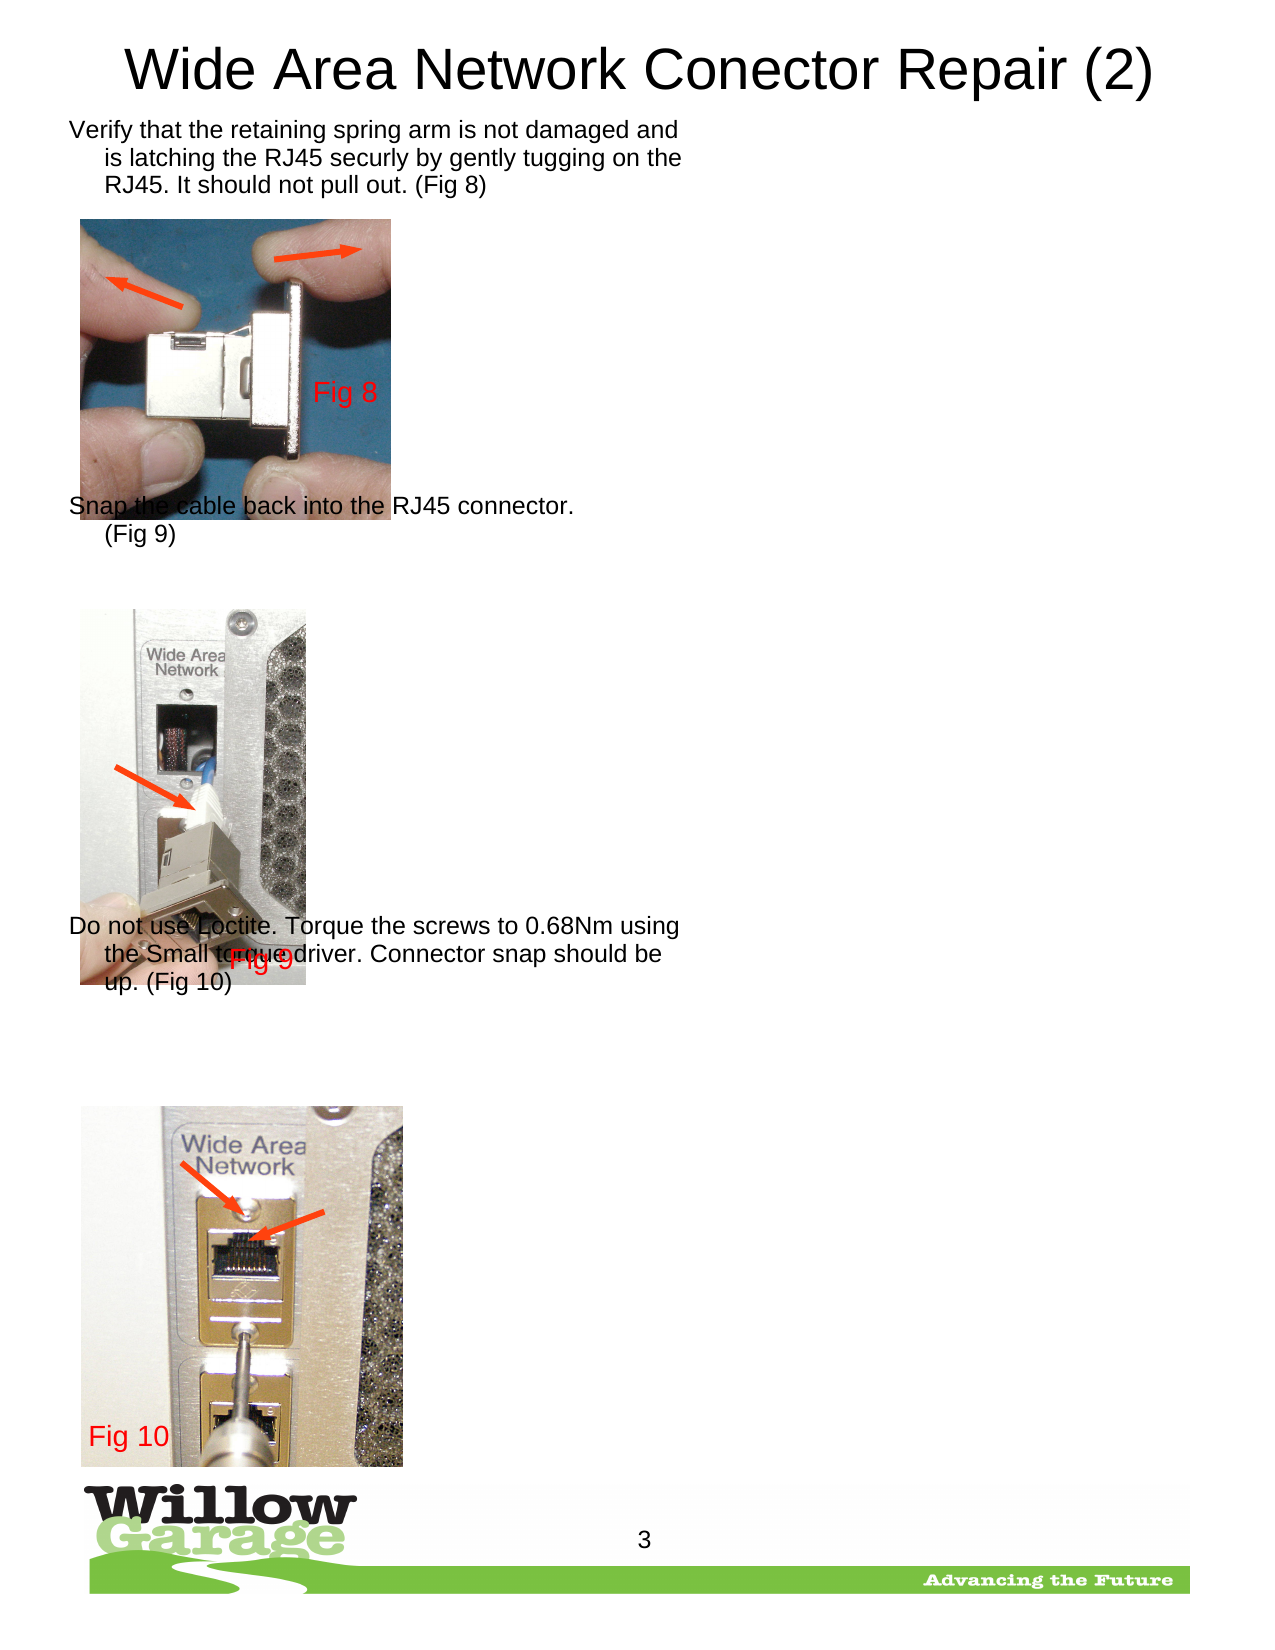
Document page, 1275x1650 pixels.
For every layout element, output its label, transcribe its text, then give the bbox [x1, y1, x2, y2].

text_box Fig 9 [214, 936, 325, 988]
text_box Fig 10 [73, 1412, 194, 1465]
list Verify that the retaining spring arm is not damaged and is latching the RJ45 securly by gently tugging on the RJ45. It should not pull out. (Fig 8) Snap the cable back into the RJ45 connector. (Fig 9) Do not use Loctite. Torque the screws to 0.68Nm using the Small torque driver. Connector snap should be up. (Fig 10) [33, 115, 689, 1097]
text_box Fig 8 [298, 368, 396, 420]
picture [81, 1106, 403, 1467]
picture [84, 1484, 1190, 1594]
title Wide Area Network Conector Repair (2) [84, 18, 1190, 121]
